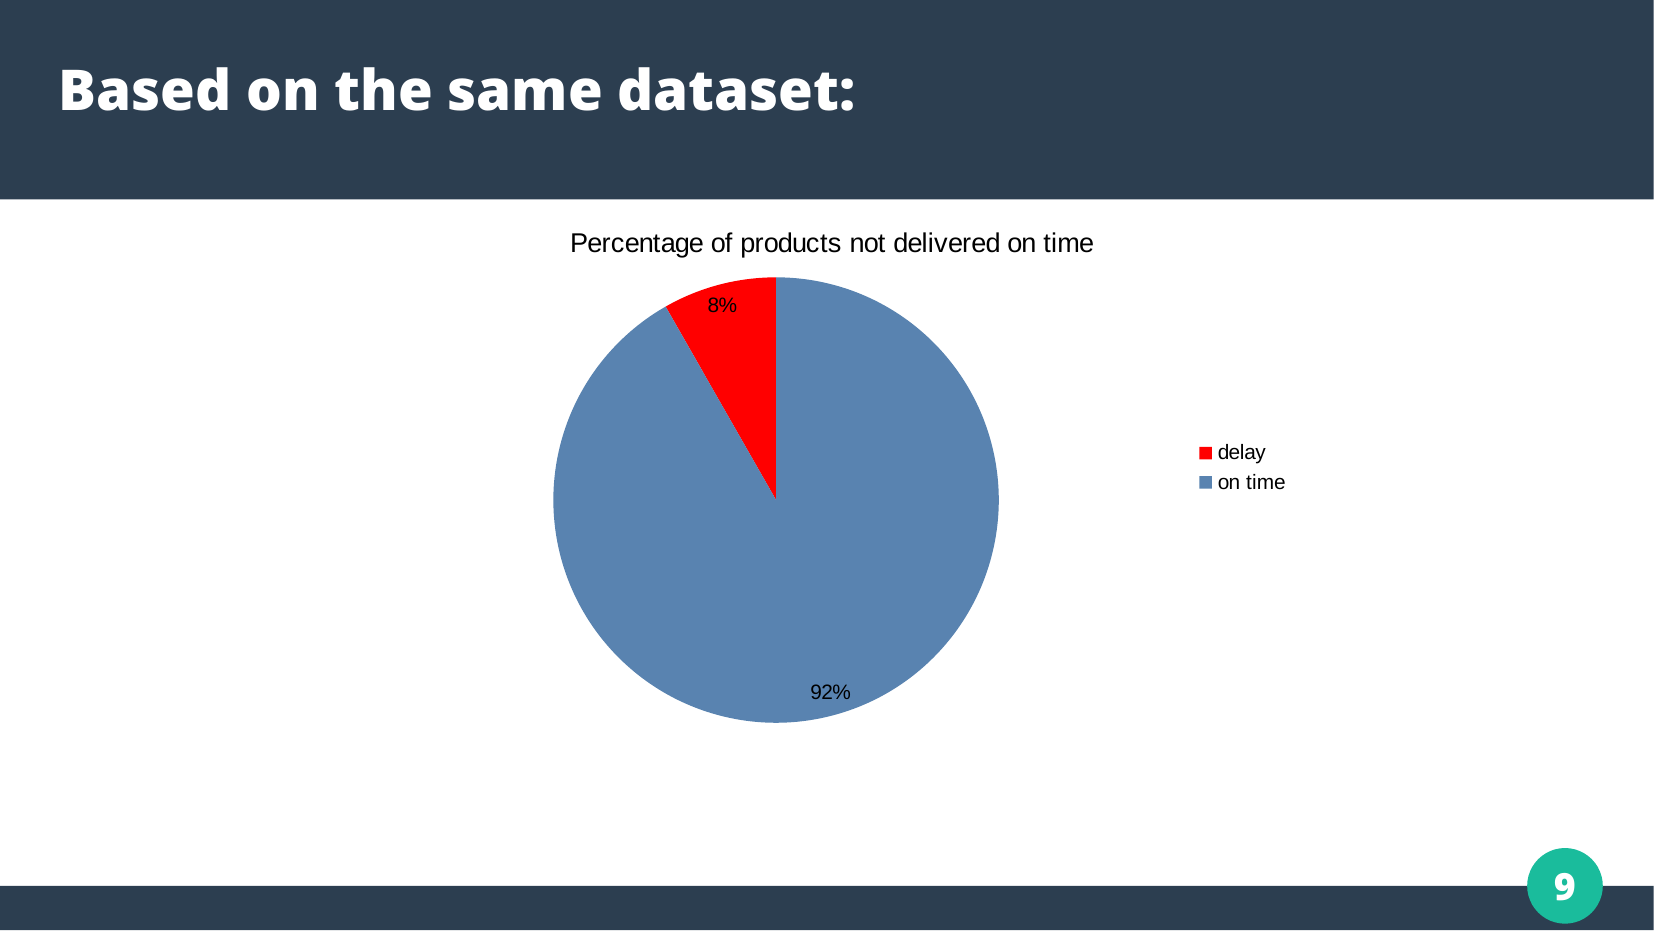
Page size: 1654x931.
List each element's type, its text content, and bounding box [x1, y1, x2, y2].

chart [359, 202, 1305, 734]
title Based on the same dataset: [59, 29, 1595, 148]
